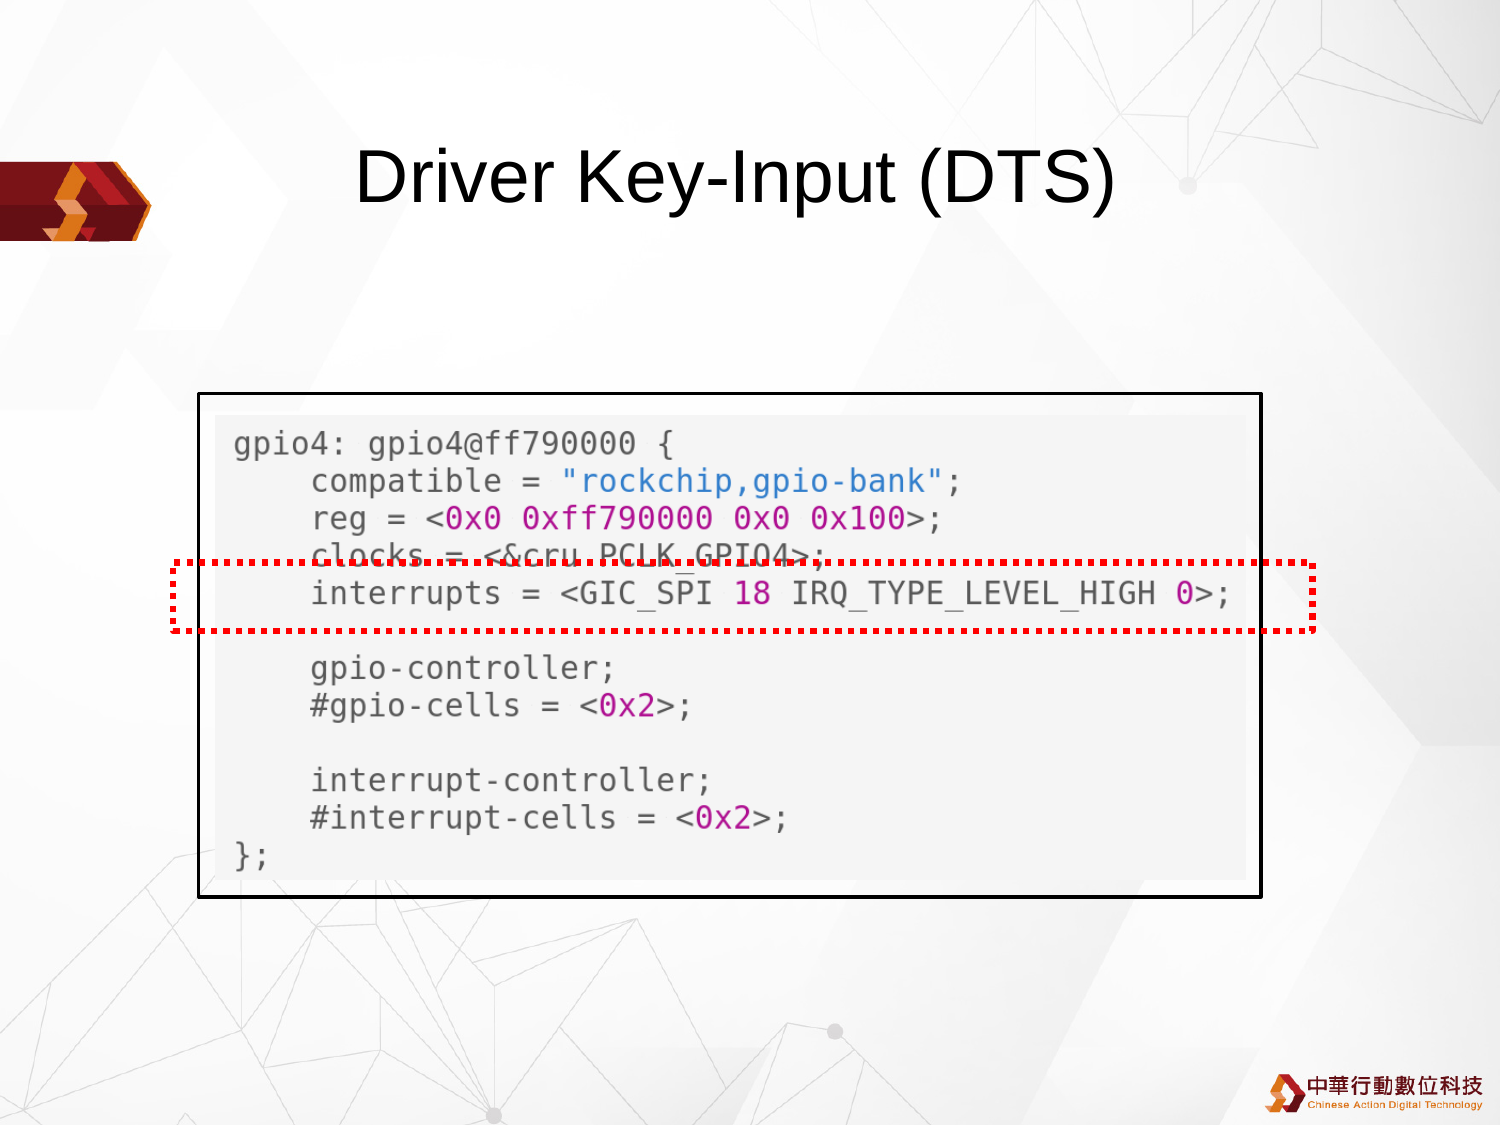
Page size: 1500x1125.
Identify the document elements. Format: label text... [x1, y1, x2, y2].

picture [0, 0, 1500, 1125]
title Driver Key-Input (DTS) [106, 101, 1366, 254]
